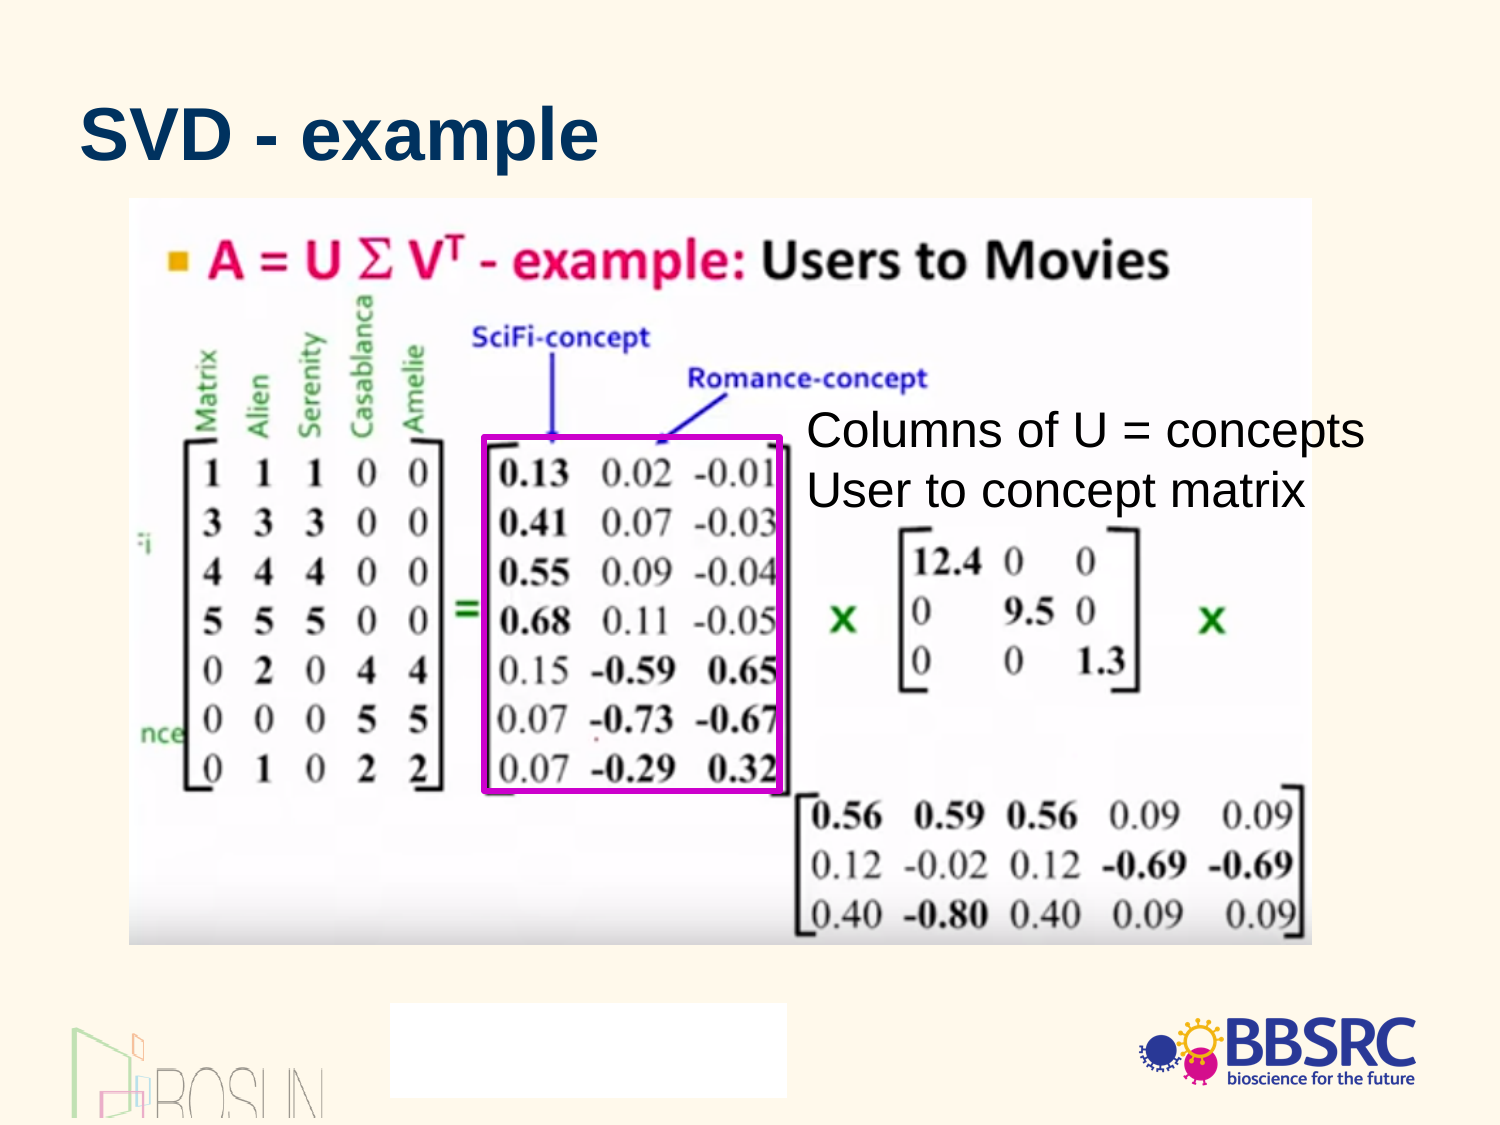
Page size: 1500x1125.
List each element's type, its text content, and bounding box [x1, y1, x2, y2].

picture [1137, 1014, 1416, 1092]
picture [129, 198, 1312, 945]
picture [64, 969, 336, 1118]
text_box SVD - example [64, 78, 1425, 185]
text_box Columns of U = concepts User to concept matrix [791, 389, 1500, 517]
